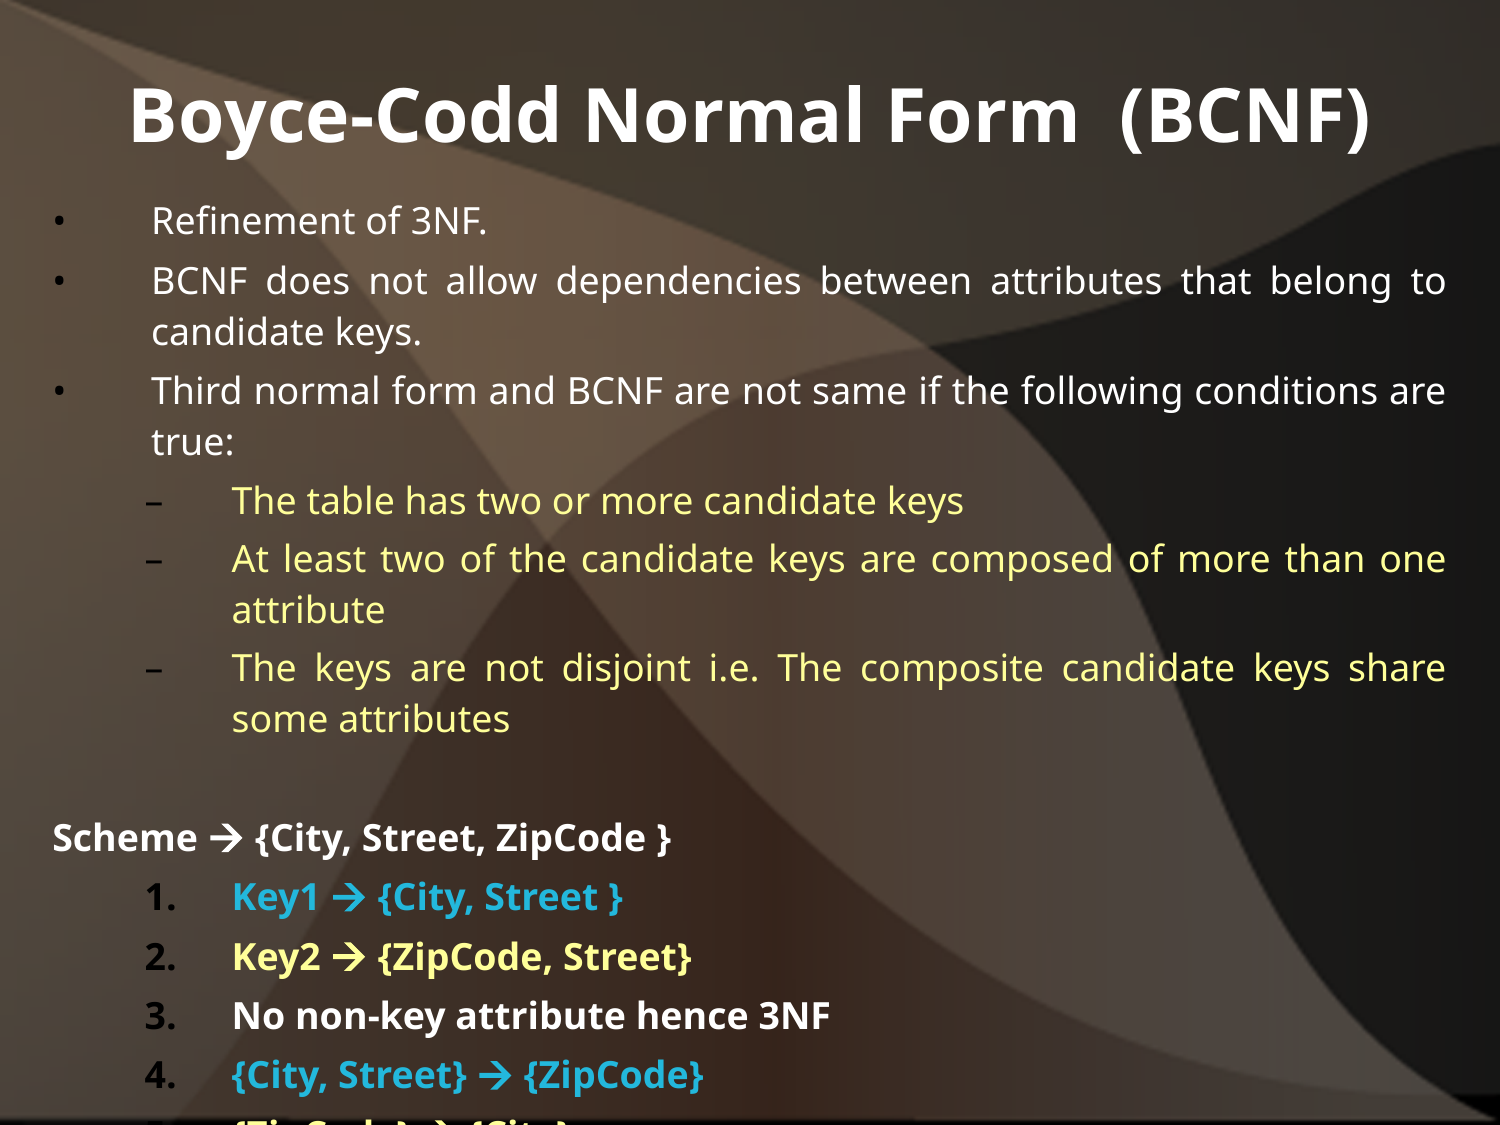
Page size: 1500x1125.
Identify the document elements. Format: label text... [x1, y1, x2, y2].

text_box Boyce-Codd Normal Form (BCNF) [112, 12, 1388, 200]
list Refinement of 3NF. BCNF does not allow dependencies between attributes that belong to candidate keys. Third normal form and BCNF are not same if the following conditions are true: The table has two or more candidate keys At least two of the candidate keys are composed of more than one attribute The keys are not disjoint i.e. The composite candidate keys share some attributes Scheme  {City, Street, ZipCode } Key1  {City, Street } Key2  {ZipCode, Street} No non-key attribute hence 3NF {City, Street}  {ZipCode} {ZipCode}  {City} Dependency between attributes belonging to a key [37, 187, 1463, 1073]
picture [0, 0, 1500, 1125]
